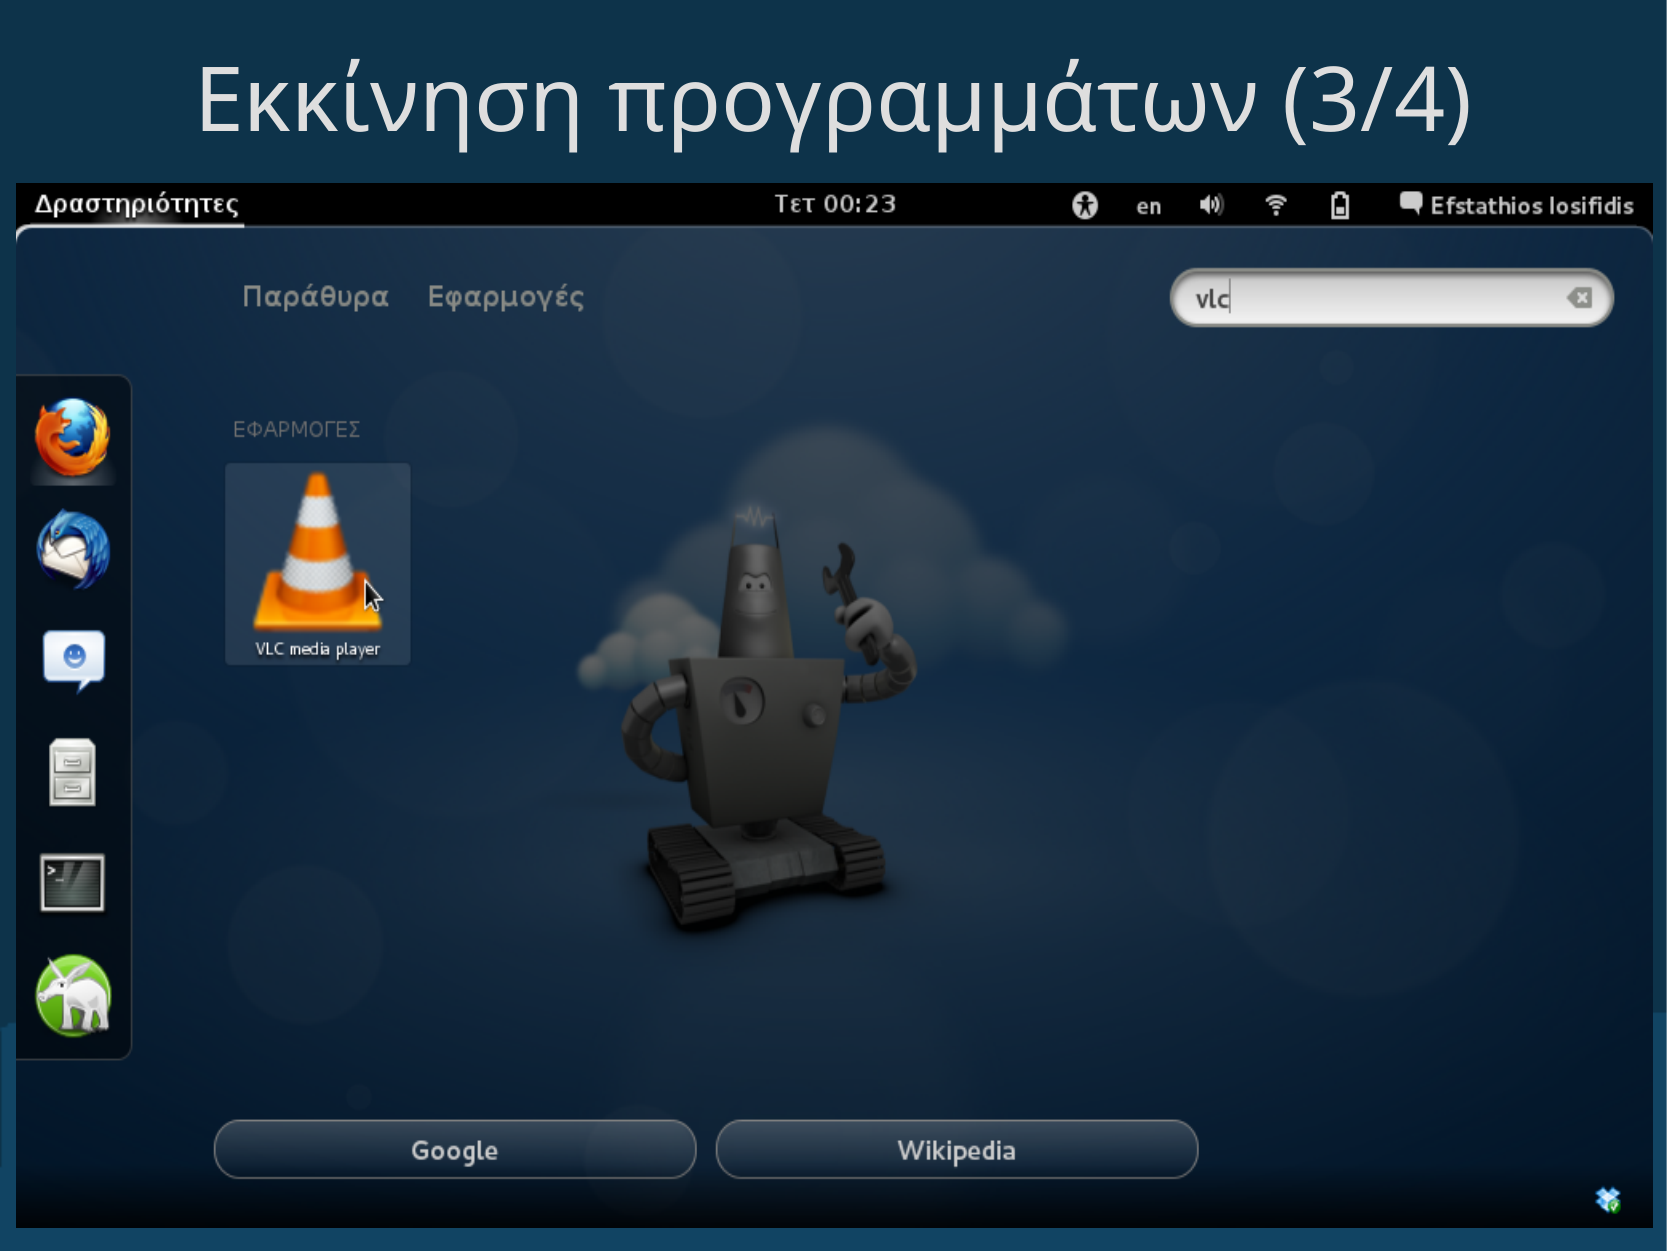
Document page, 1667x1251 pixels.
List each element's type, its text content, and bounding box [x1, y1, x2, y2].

picture [0, 0, 1667, 1251]
title Εκκίνηση προγραμμάτων (3/4) [40, 50, 1627, 183]
